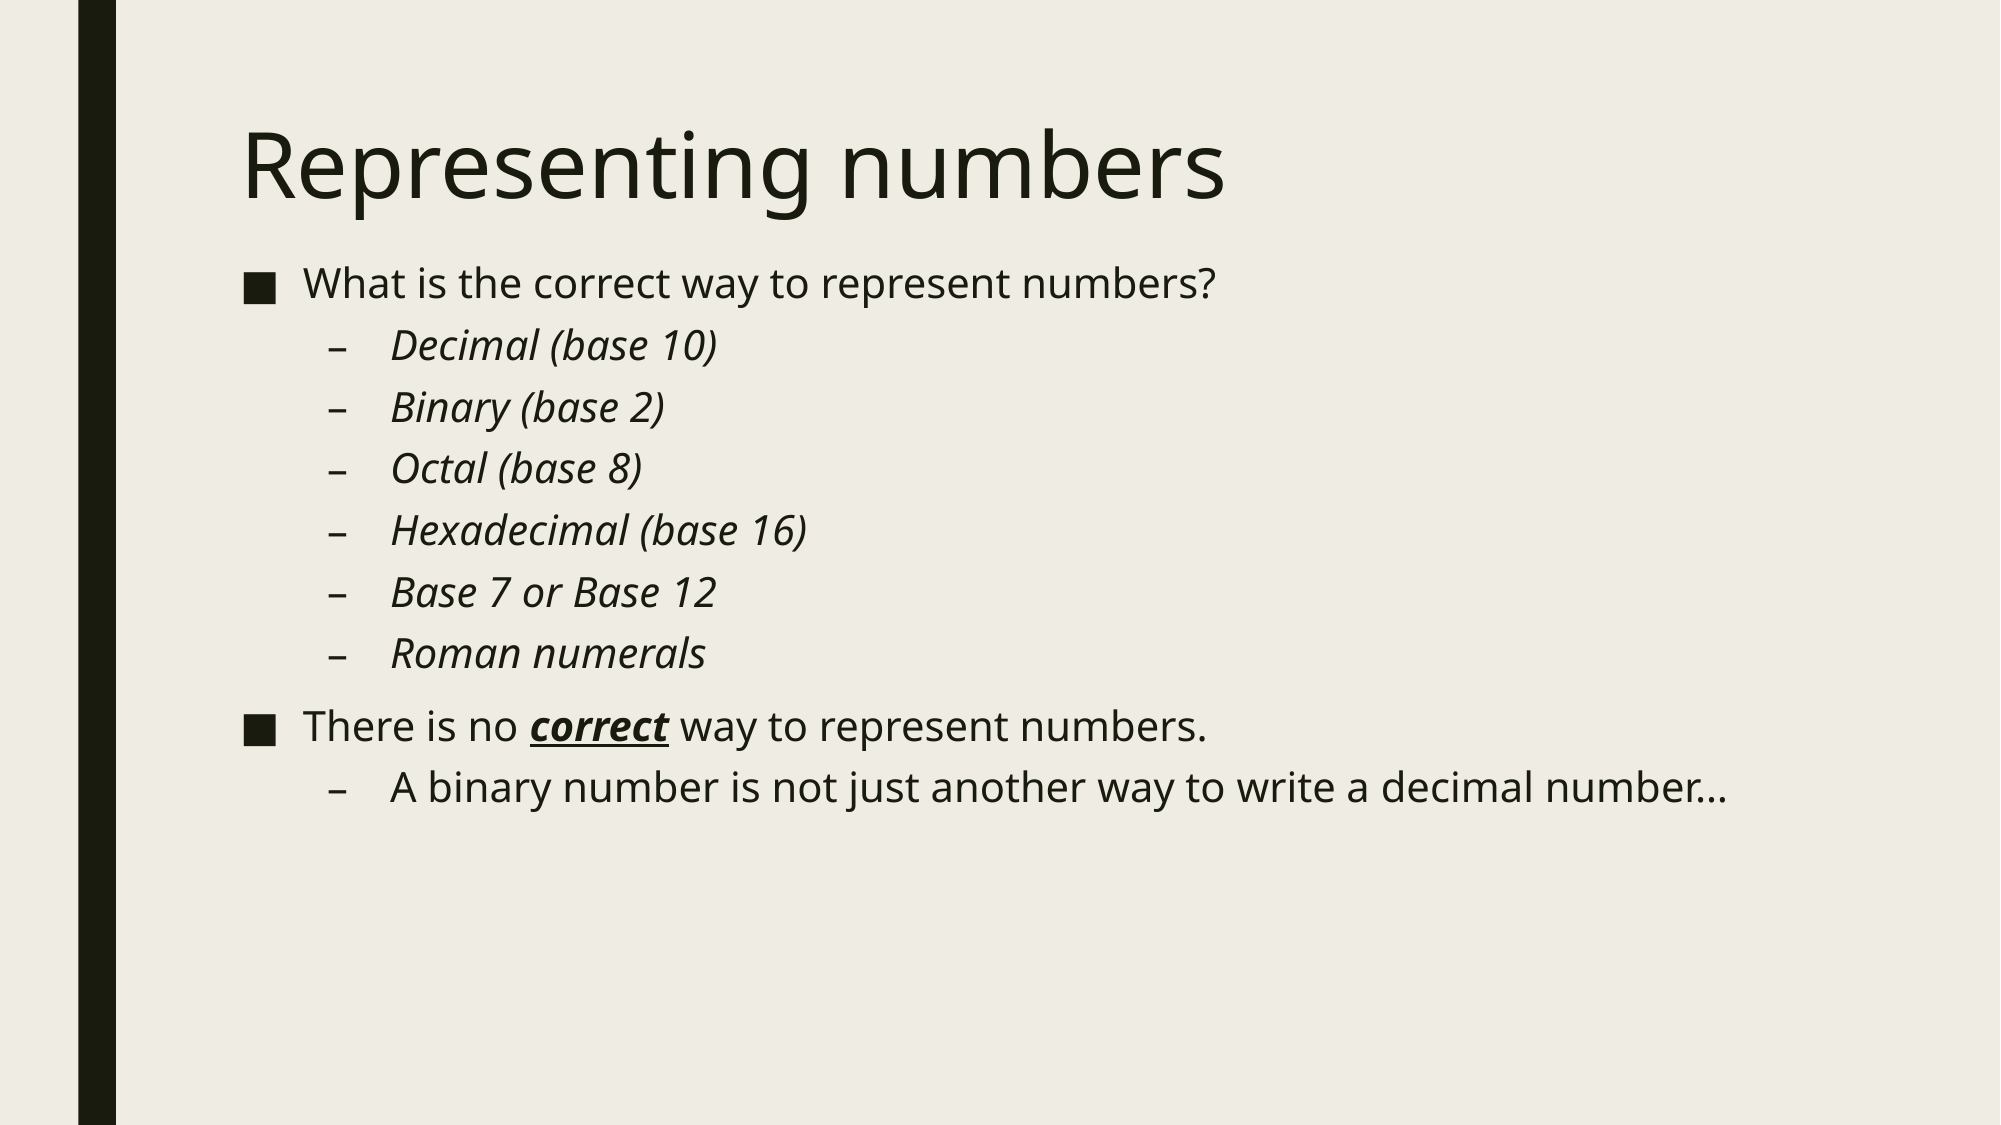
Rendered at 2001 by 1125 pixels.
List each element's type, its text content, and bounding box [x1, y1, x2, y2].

title Representing numbers [225, 112, 1800, 253]
list What is the correct way to represent numbers? Decimal (base 10) Binary (base 2) Octal (base 8) Hexadecimal (base 16) Base 7 or Base 12 Roman numerals There is no correct way to represent numbers. A binary number is not just another way to write a decimal number… [225, 253, 1800, 1024]
